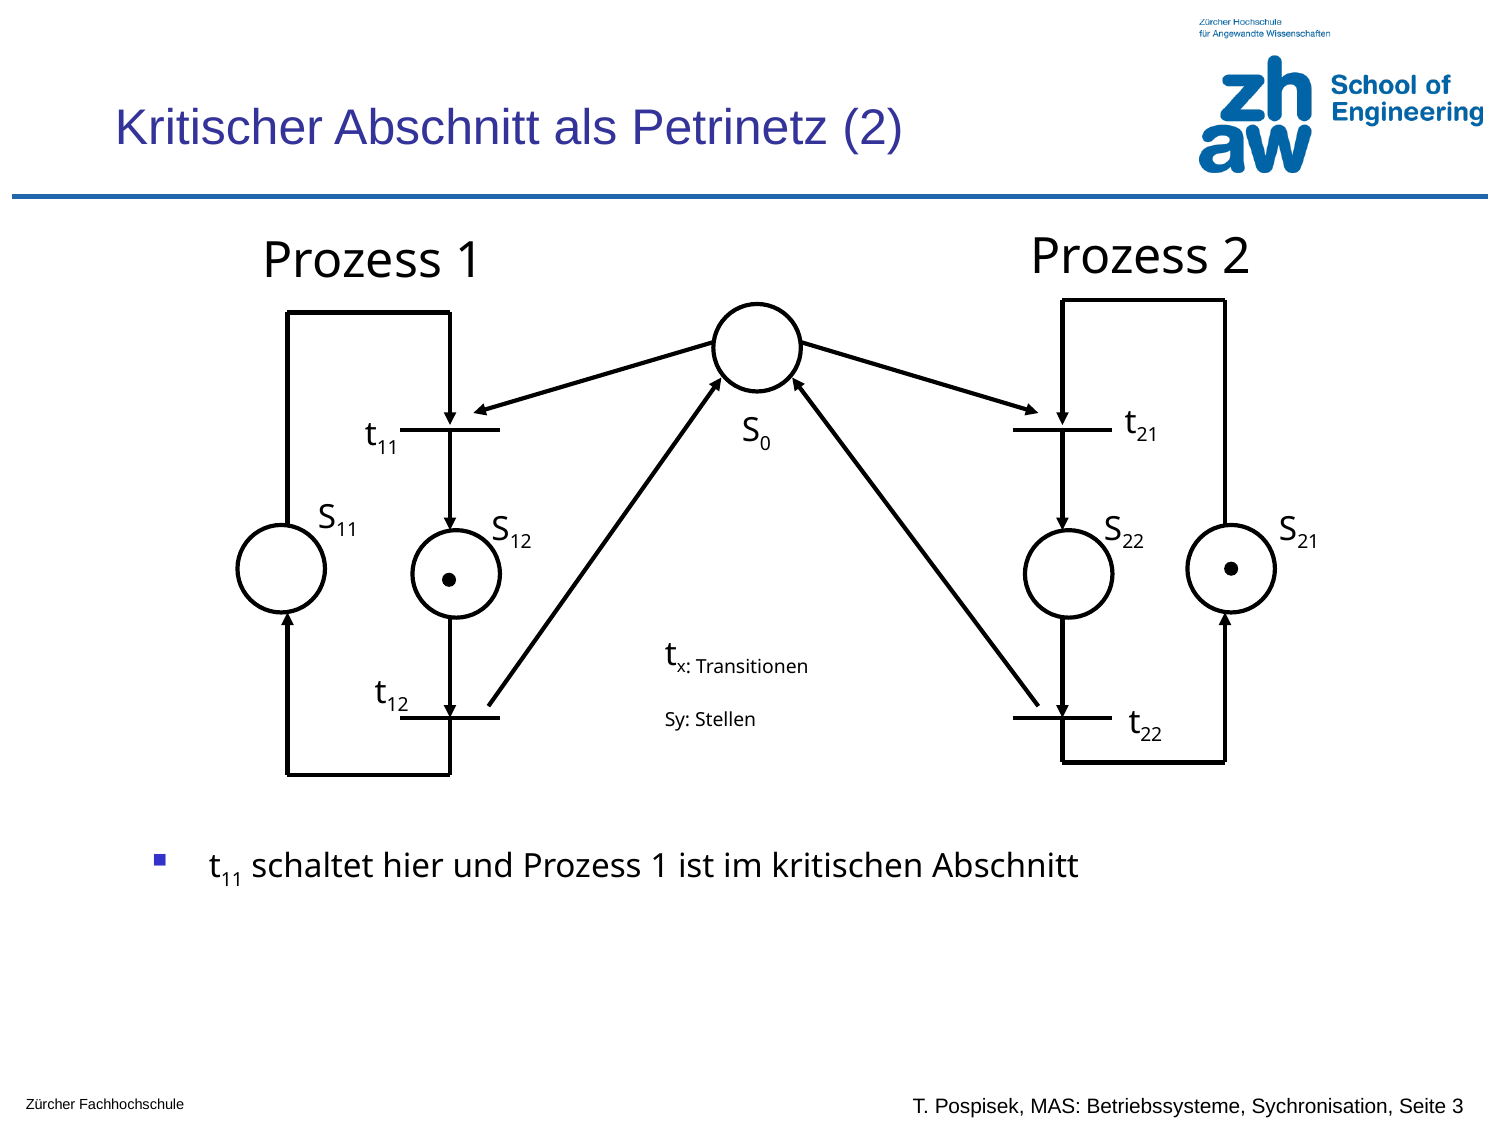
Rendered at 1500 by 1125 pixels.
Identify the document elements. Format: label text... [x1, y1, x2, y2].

text_box t11 [350, 405, 418, 466]
text_box tx: Transitionen Sy: Stellen [650, 624, 843, 738]
text_box S12 [476, 500, 547, 561]
text_box S11 [303, 487, 374, 548]
text_box [1224, 562, 1238, 575]
text_box S21 [1264, 500, 1335, 561]
text_box t12 [359, 662, 424, 723]
picture [1199, 19, 1483, 173]
text_box S0 [727, 400, 786, 462]
text_box S22 [1089, 500, 1160, 561]
text_box Prozess 2 [1015, 215, 1267, 291]
list t11 schaltet hier und Prozess 1 ist im kritischen Abschnitt [137, 837, 1375, 1000]
text_box t21 [1109, 392, 1174, 453]
text_box t22 [1113, 692, 1178, 753]
text_box Prozess 1 [247, 219, 499, 295]
text_box [442, 573, 456, 587]
title Kritischer Abschnitt als Petrinetz (2) [99, 50, 1379, 163]
